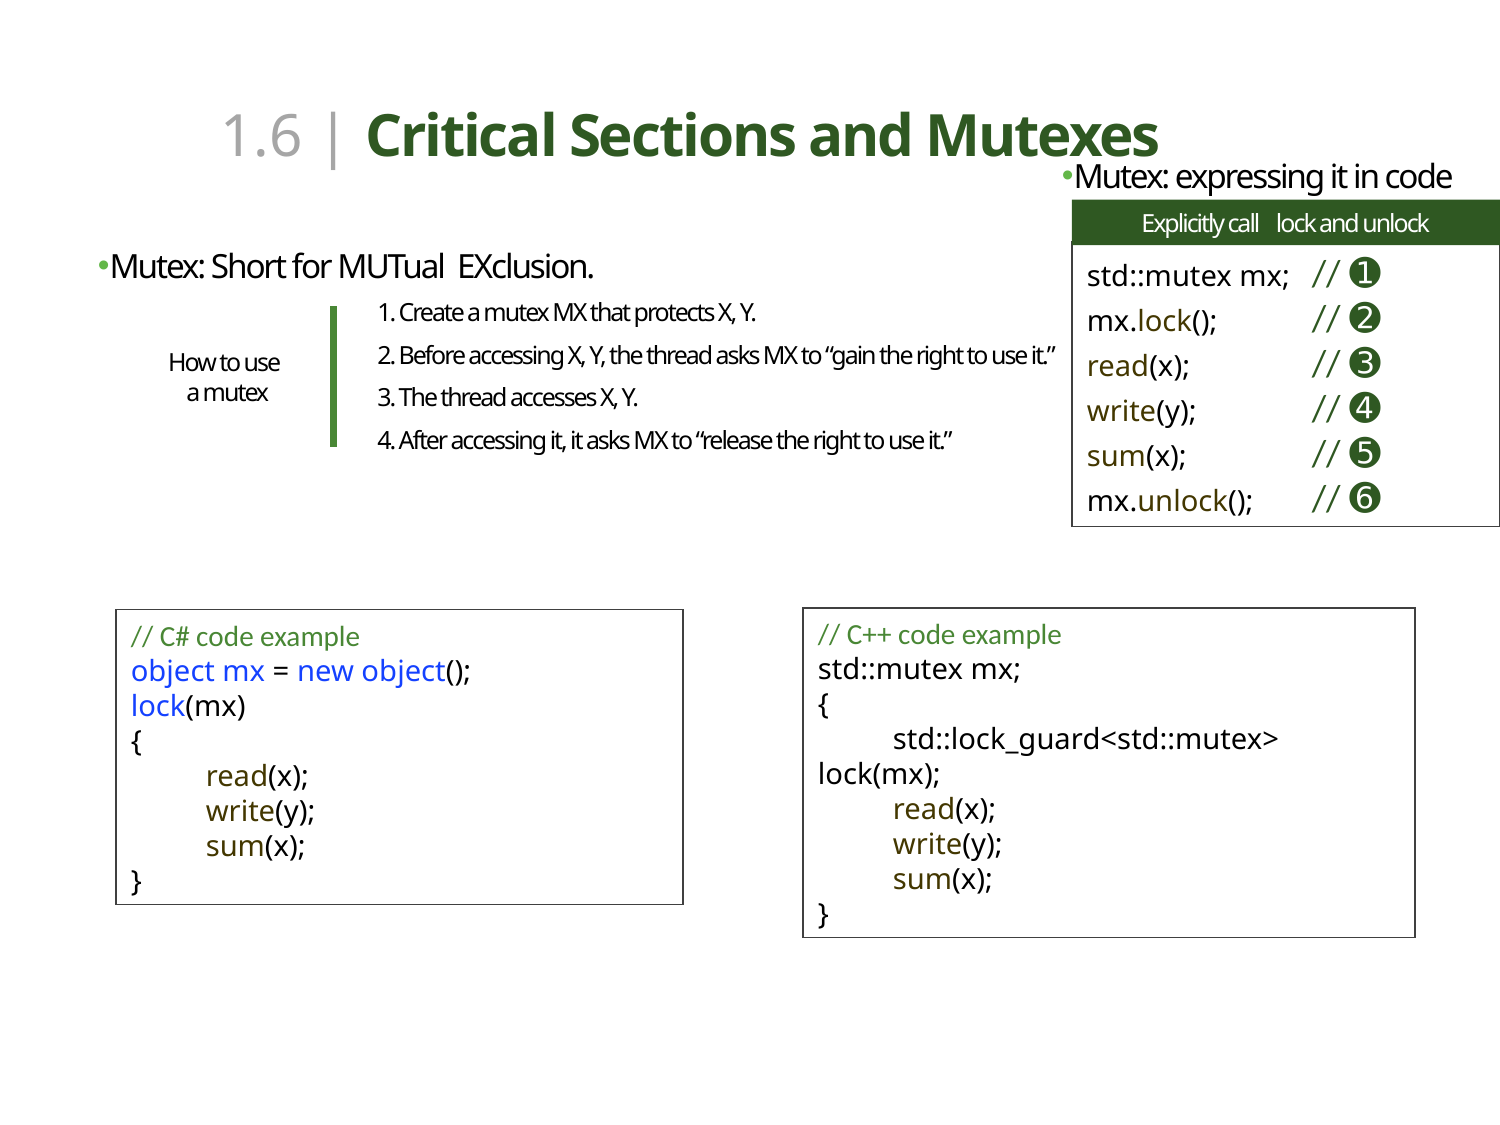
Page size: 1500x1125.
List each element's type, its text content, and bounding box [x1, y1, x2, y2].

text_box Mutex: Short for MUTual EXclusion. [82, 217, 1072, 288]
text_box Explicitly call lock and unlock [1071, 199, 1500, 246]
text_box std::mutex mx; // ➊ mx.lock(); // ➋ read(x); // ➌ write(y); // ➍ sum(x); // ➎ mx.unlock(); // ➏ [1072, 246, 1500, 527]
text_box // C# code example object mx = new object(); lock(mx) { read(x); write(y); sum(x); } [116, 610, 683, 904]
text_box Mutex: expressing it in code [1046, 127, 1500, 198]
text_box How to use a mutex [156, 338, 294, 415]
text_box 1.6 | Critical Sections and Mutexes [165, 89, 1216, 176]
text_box [330, 306, 337, 447]
text_box 1. Create a mutex MX that protects X, Y. 2. Before accessing X, Y, the thread asks MX to “gain the right to use it.” 3. The thread accesses X, Y. 4. After accessing it, it asks MX to “release the right to use it.” [362, 289, 1072, 464]
text_box // C++ code example std::mutex mx; { std::lock_guard<std::mutex> lock(mx); read(x); write(y); sum(x); } [803, 608, 1415, 938]
